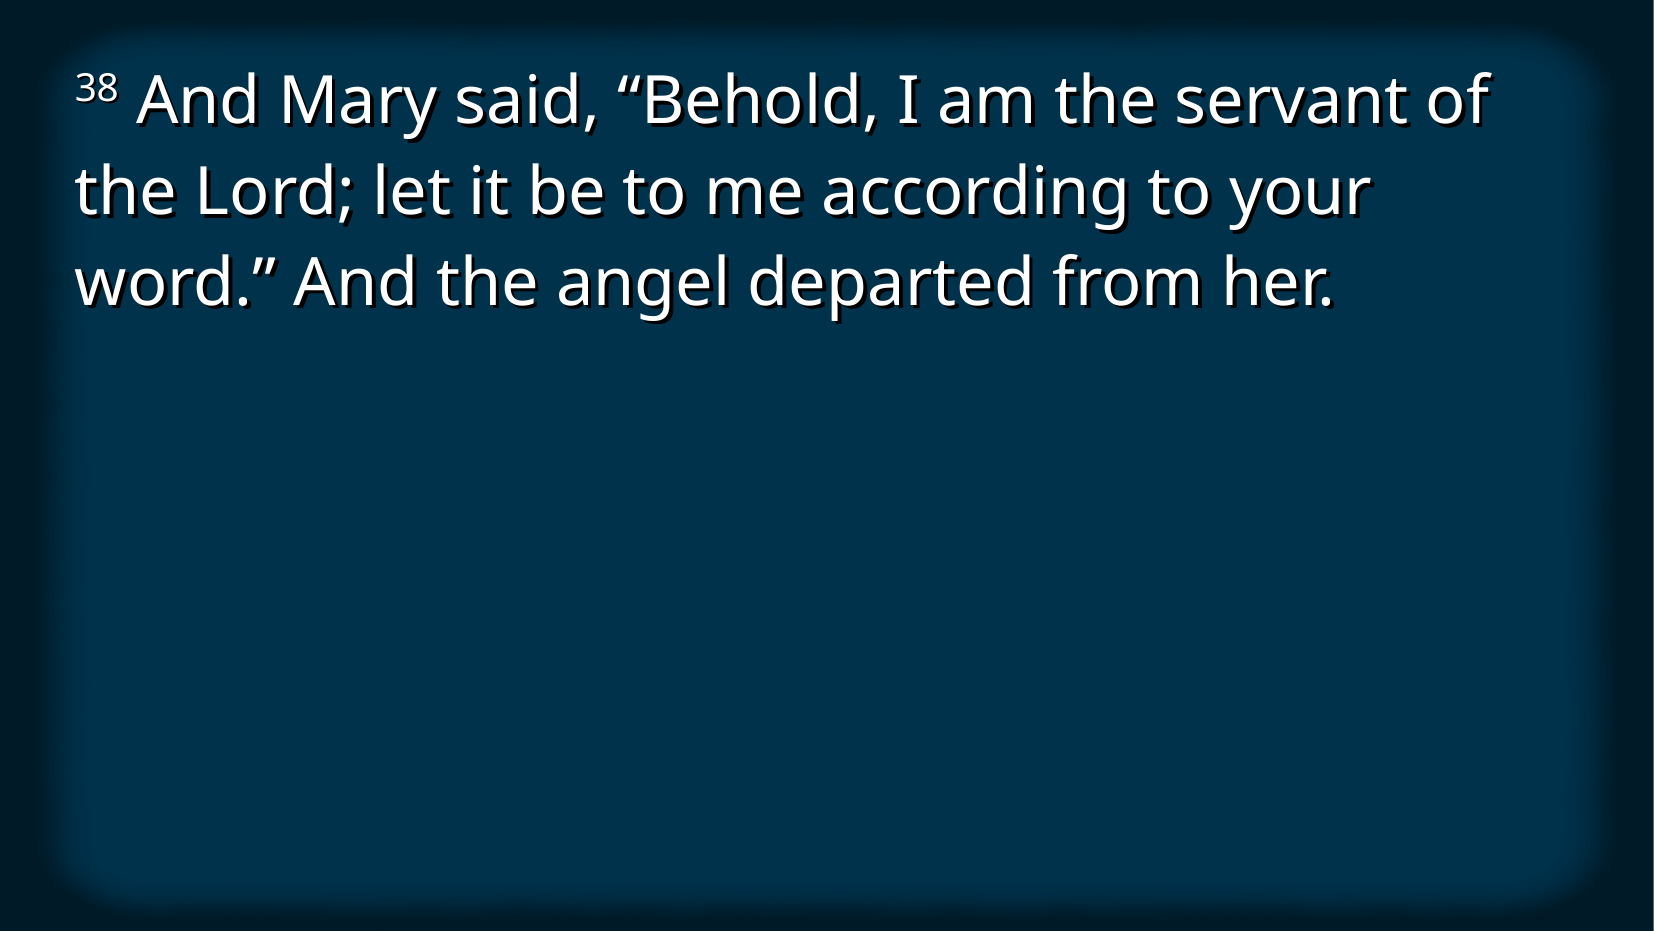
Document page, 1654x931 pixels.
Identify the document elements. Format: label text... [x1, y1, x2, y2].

text_box 38 And Mary said, “Behold, I am the servant of the Lord; let it be to me according to your word.” And the angel departed from her. [60, 45, 1591, 415]
picture [0, 0, 1654, 931]
